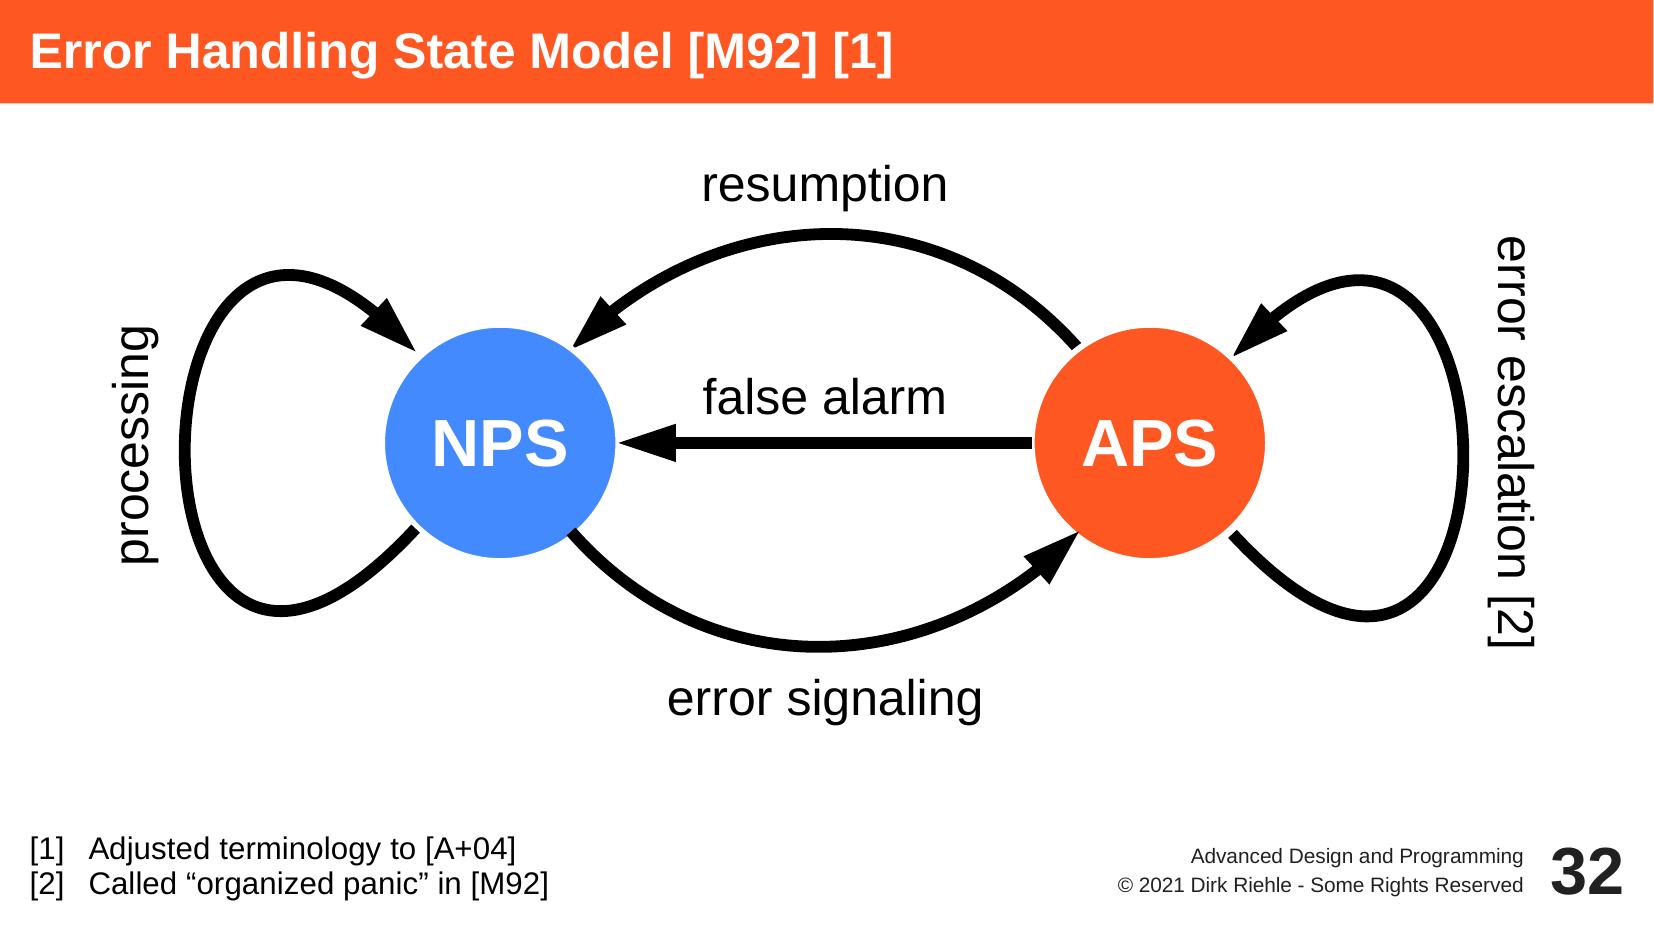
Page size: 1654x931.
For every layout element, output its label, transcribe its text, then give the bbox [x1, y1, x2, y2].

text_box NPS [382, 324, 619, 562]
text_box APS [1150, 428, 1162, 442]
text_box processing [90, 312, 171, 579]
text_box false alarm [500, 357, 1150, 446]
text_box [1] Adjusted terminology to [A+04] [2] Called “organized panic” in [M92] [0, 693, 1182, 931]
text_box NPS [493, 428, 500, 442]
title Error Handling State Model [M92] [1] [0, 0, 1654, 104]
text_box resumption [500, 144, 1150, 263]
text_box APS [1031, 324, 1268, 562]
text_box error escalation [2] [1356, 206, 1564, 680]
